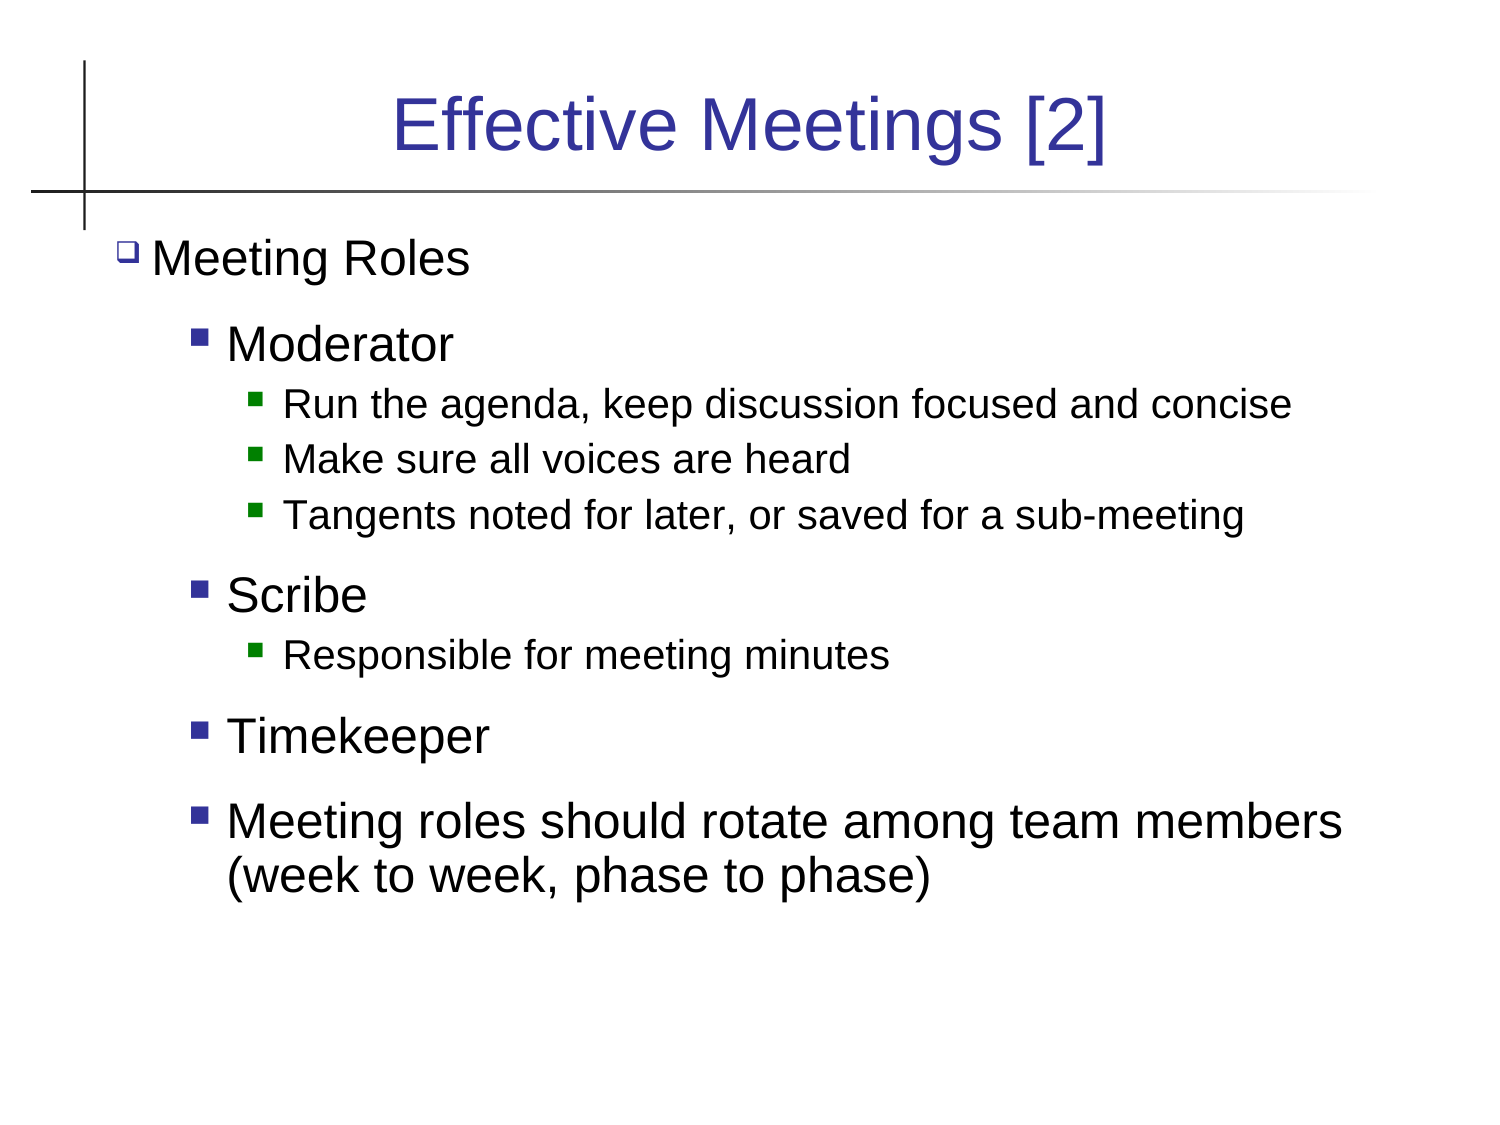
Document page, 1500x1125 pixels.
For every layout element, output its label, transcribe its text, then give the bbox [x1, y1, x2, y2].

title Effective Meetings [2] [100, 30, 1400, 173]
list Meeting Roles Moderator Run the agenda, keep discussion focused and concise Make sure all voices are heard Tangents noted for later, or saved for a sub-meeting Scribe Responsible for meeting minutes Timekeeper Meeting roles should rotate among team members (week to week, phase to phase) [100, 224, 1400, 958]
